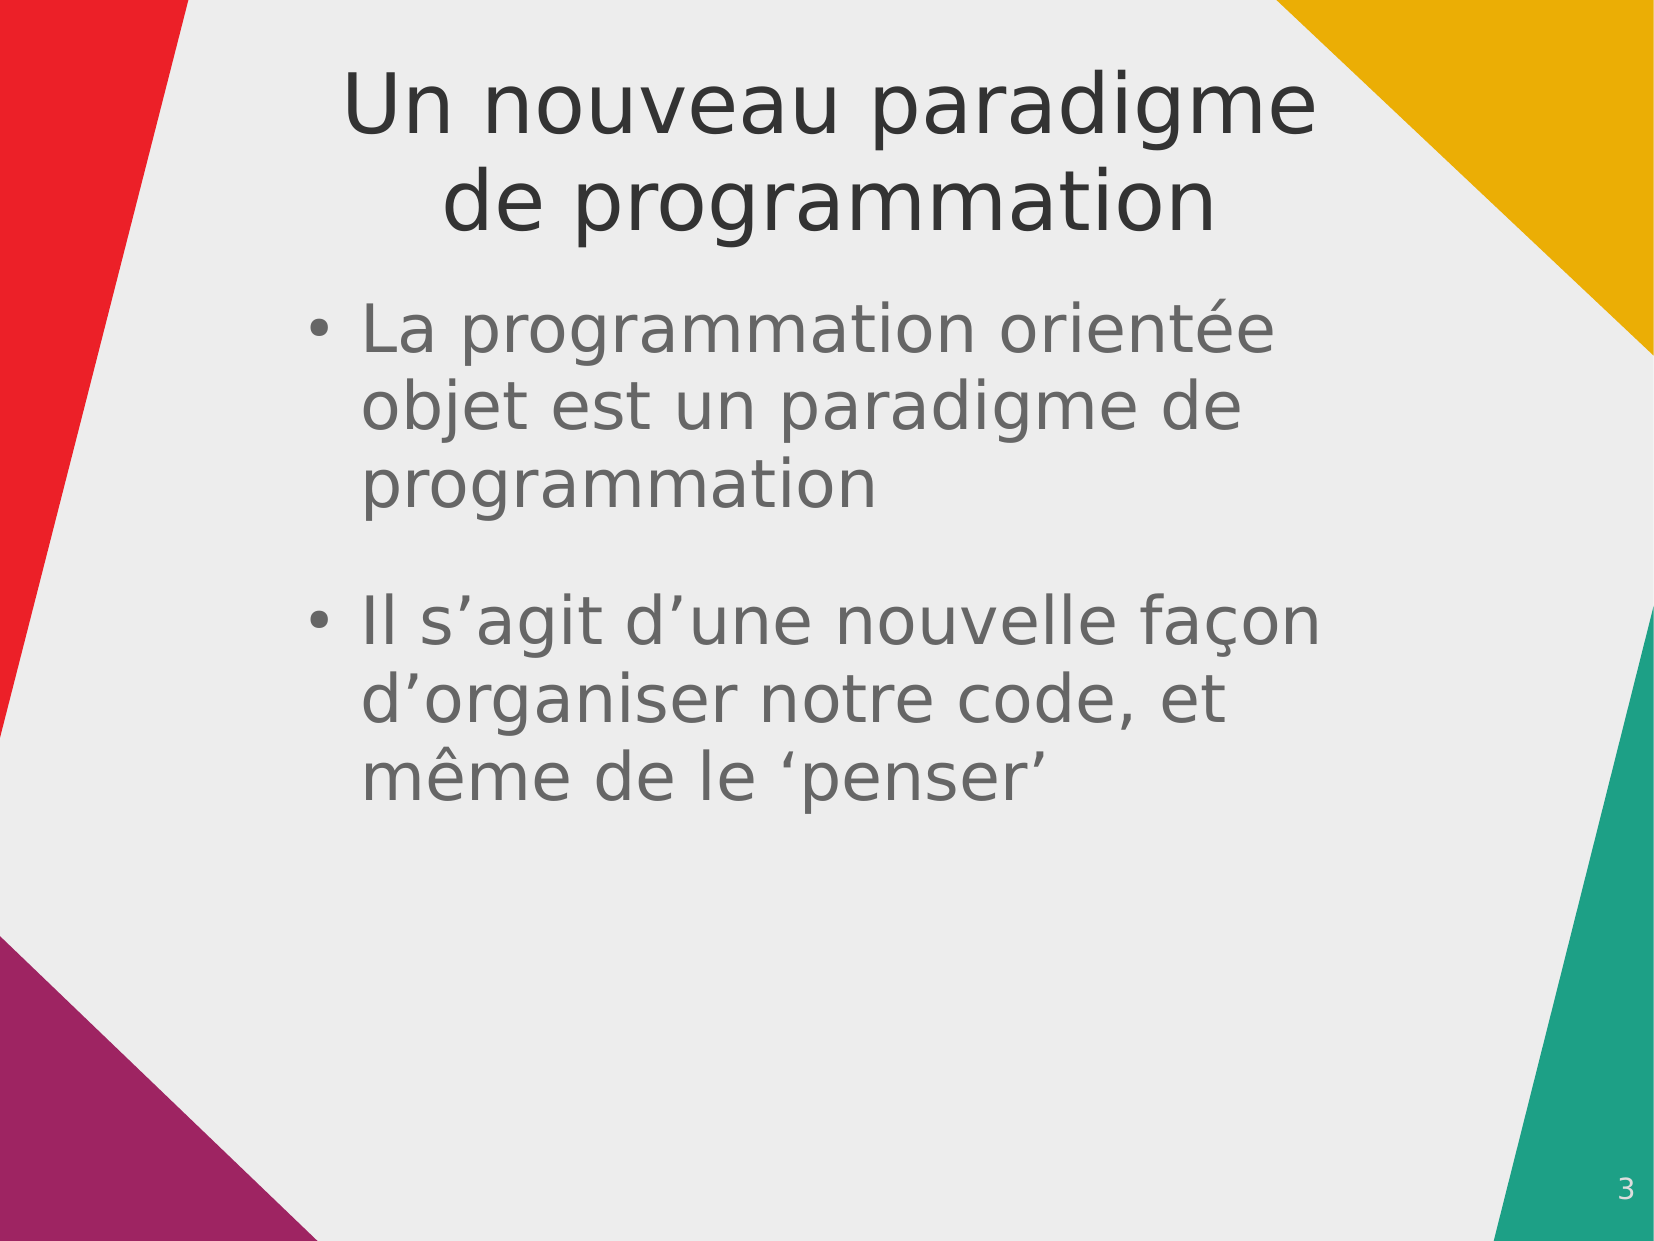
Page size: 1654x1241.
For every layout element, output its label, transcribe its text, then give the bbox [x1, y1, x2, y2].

list La programmation orientée objet est un paradigme de programmation Il s’agit d’une nouvelle façon d’organiser notre code, et même de le ‘penser’ [289, 290, 1372, 1090]
title Un nouveau paradigme de programmation [289, 49, 1372, 257]
